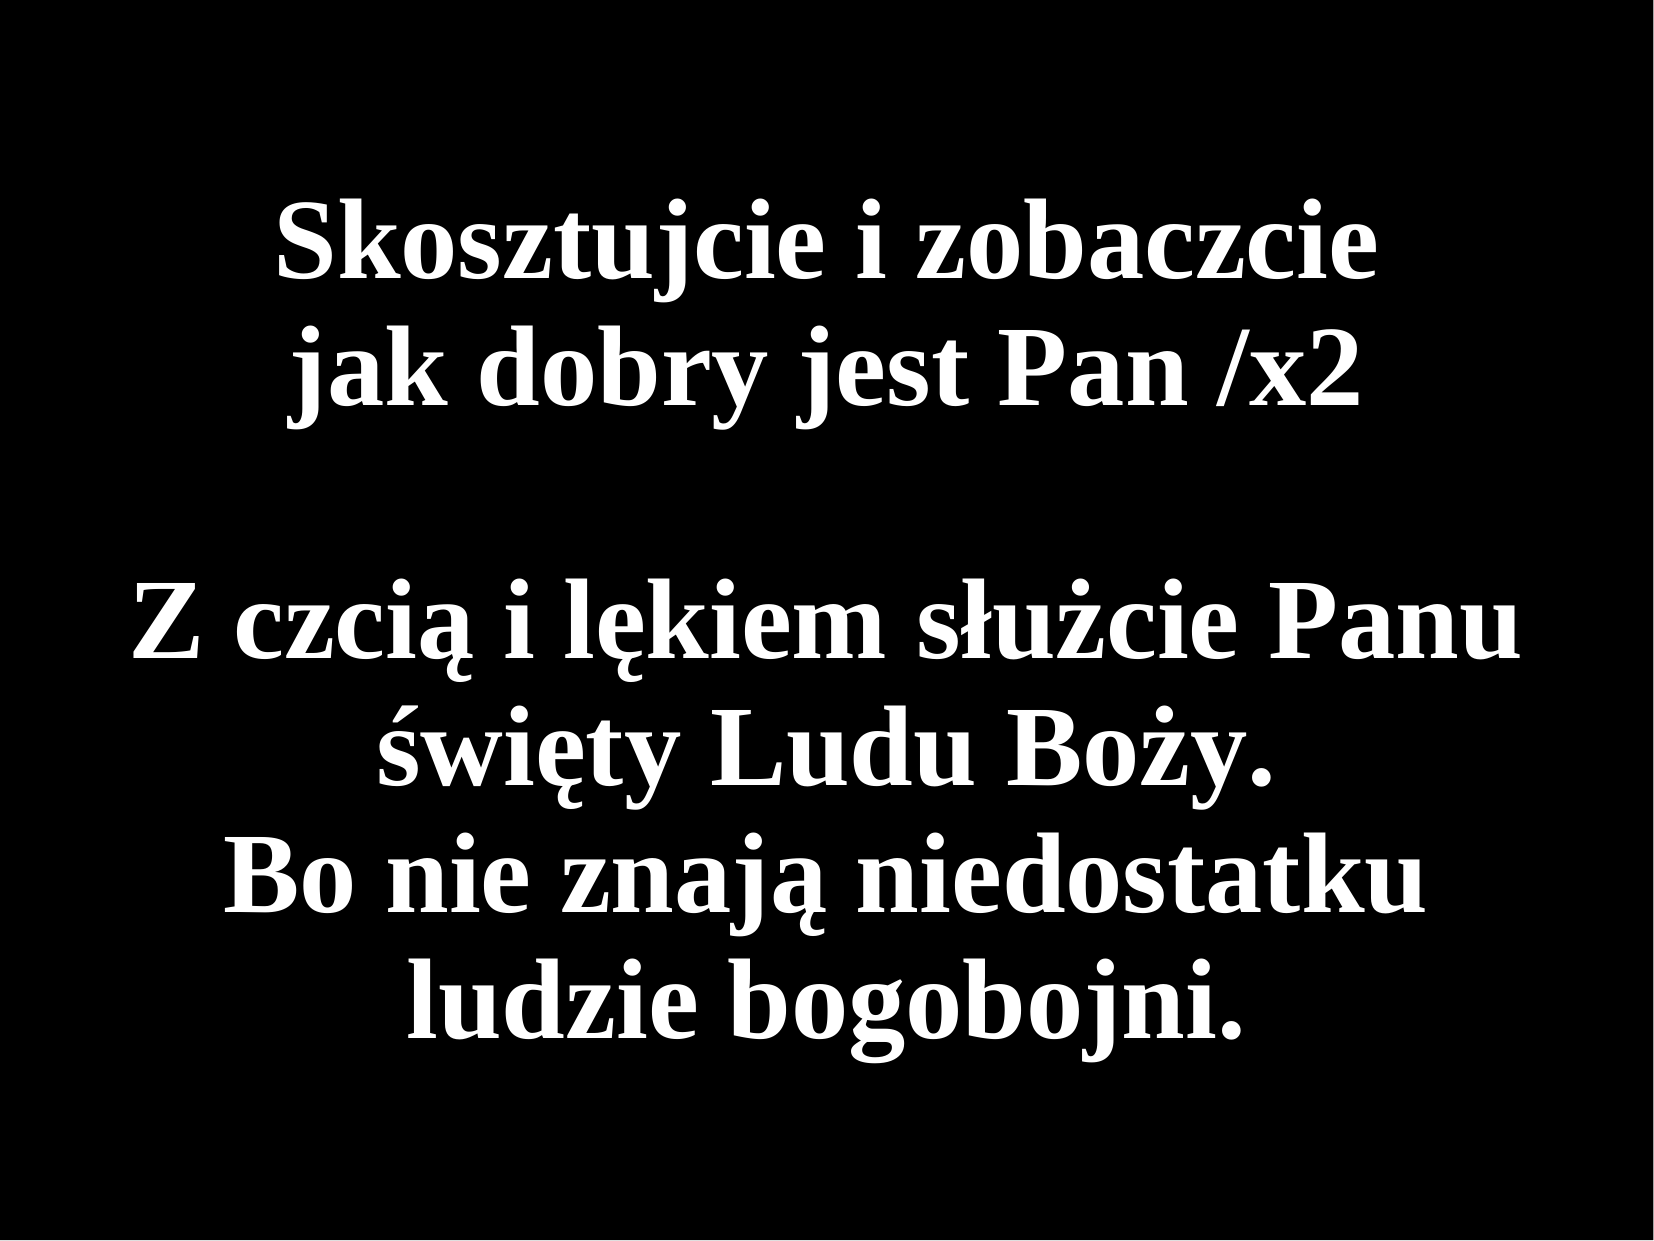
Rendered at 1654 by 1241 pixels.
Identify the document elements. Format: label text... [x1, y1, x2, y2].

title Skosztujcie i zobaczcie jak dobry jest Pan /x2 Z czcią i lękiem służcie Panu święty Ludu Boży. Bo nie znają niedostatku ludzie bogobojni. [0, 0, 1654, 1241]
